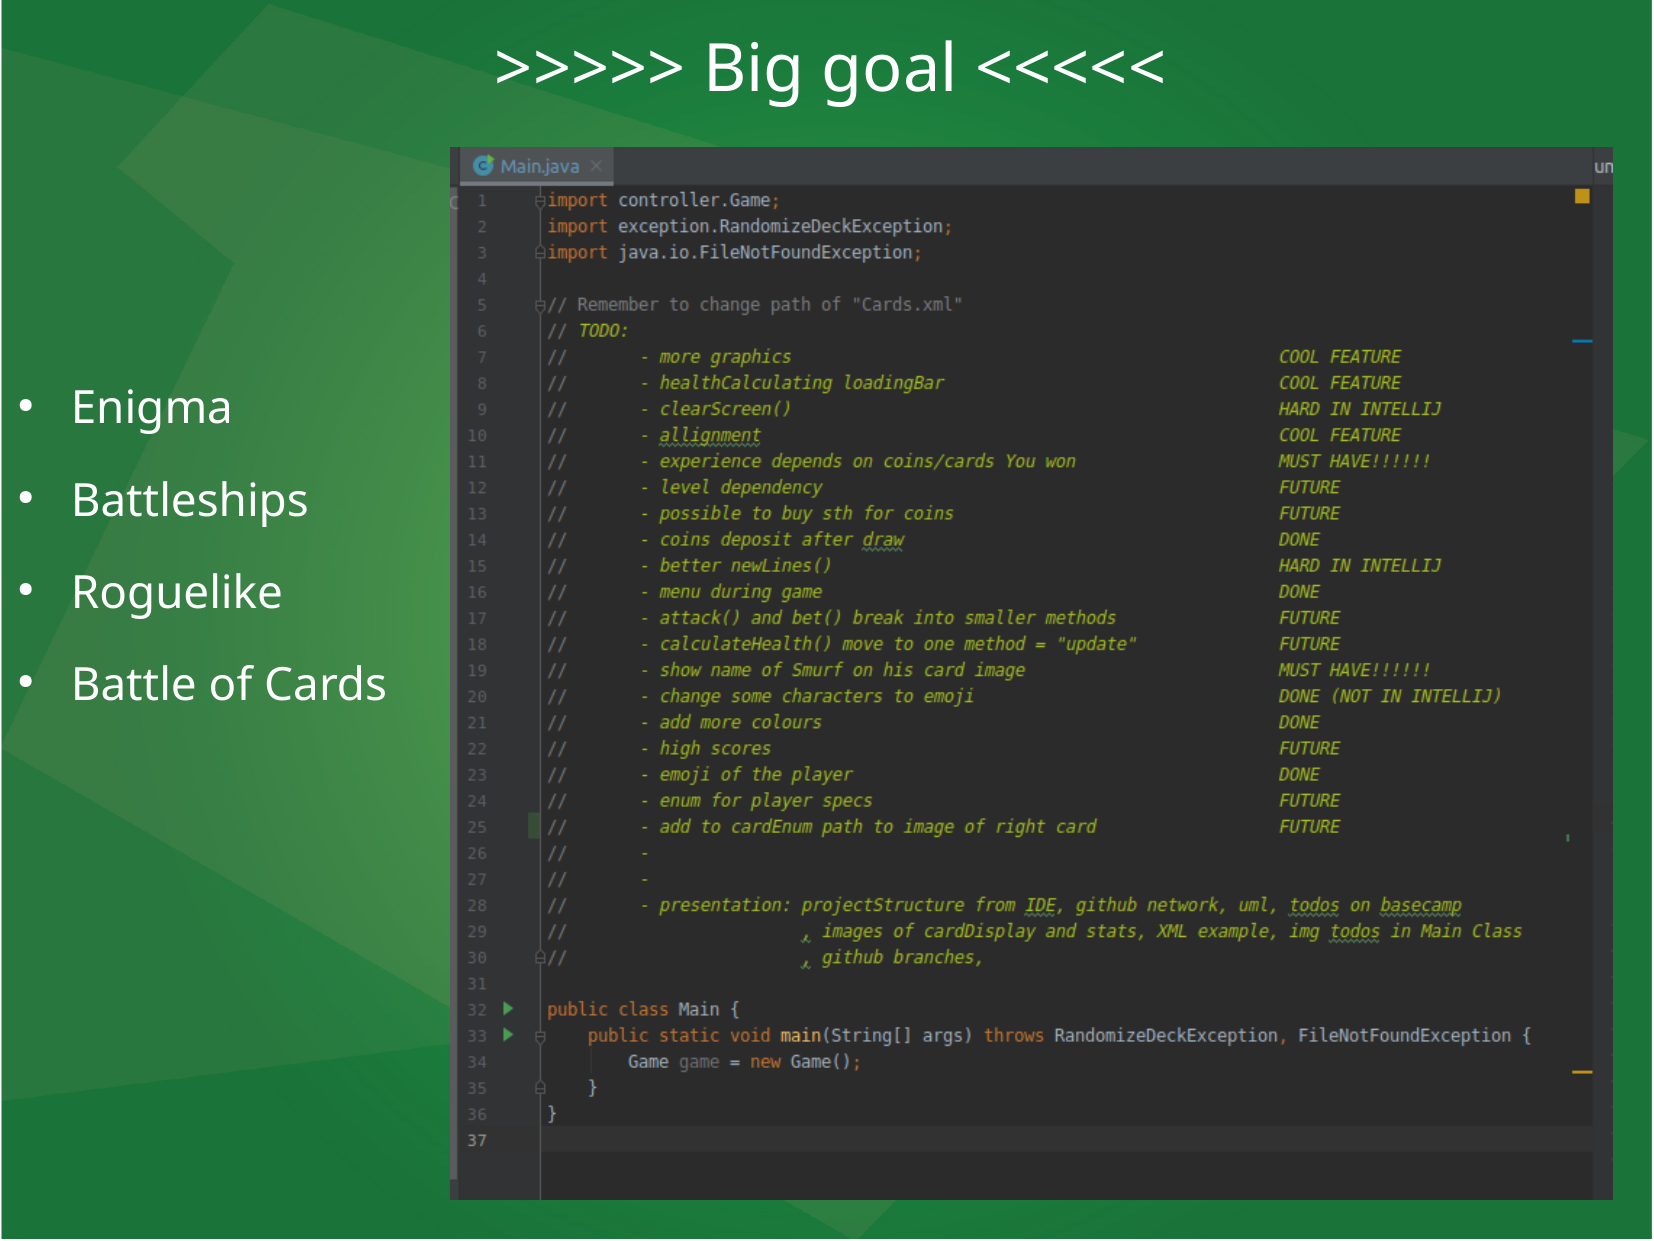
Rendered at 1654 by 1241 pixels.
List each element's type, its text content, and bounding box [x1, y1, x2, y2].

title >>>>> Big goal <<<<< [86, 0, 1576, 170]
picture [0, 0, 1652, 1241]
list Enigma Battleships Roguelike Battle of Cards [0, 375, 450, 1095]
